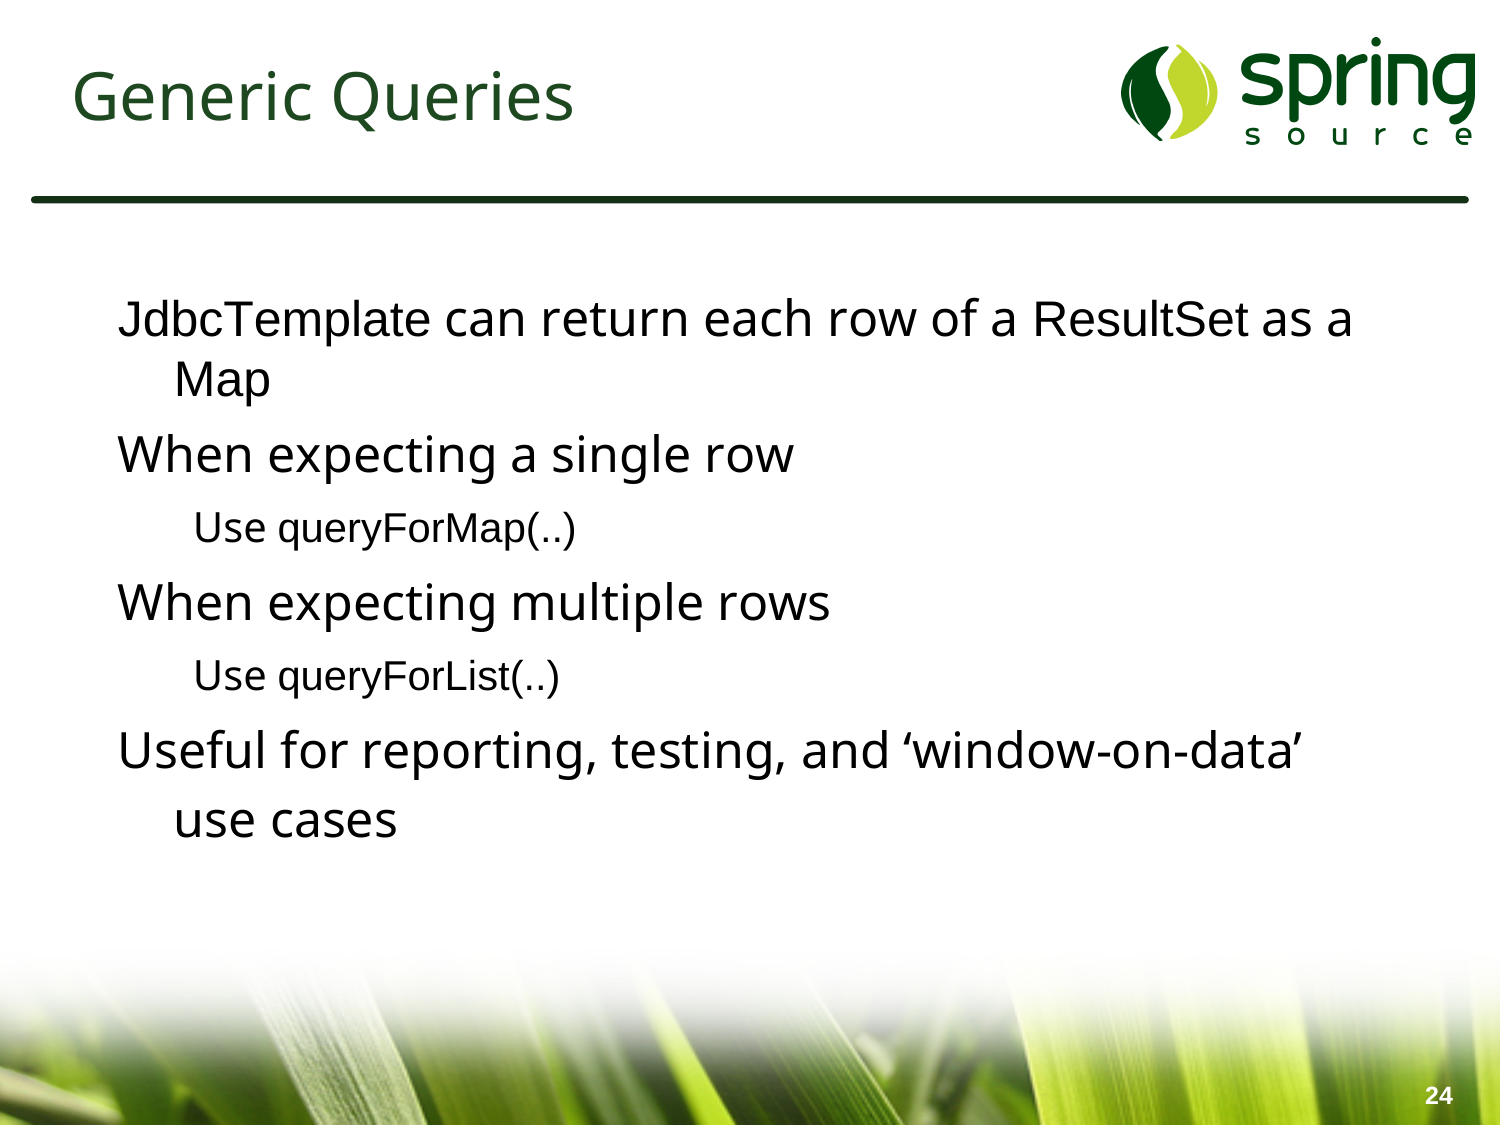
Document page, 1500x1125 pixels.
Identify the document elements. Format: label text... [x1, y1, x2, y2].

list JdbcTemplate can return each row of a ResultSet as a Map When expecting a single row Use queryForMap(..) When expecting multiple rows Use queryForList(..) Useful for reporting, testing, and ‘window-on-data’ use cases [103, 275, 1394, 938]
title Generic Queries [56, 13, 1089, 176]
picture [1121, 37, 1475, 145]
picture [0, 944, 1500, 1125]
